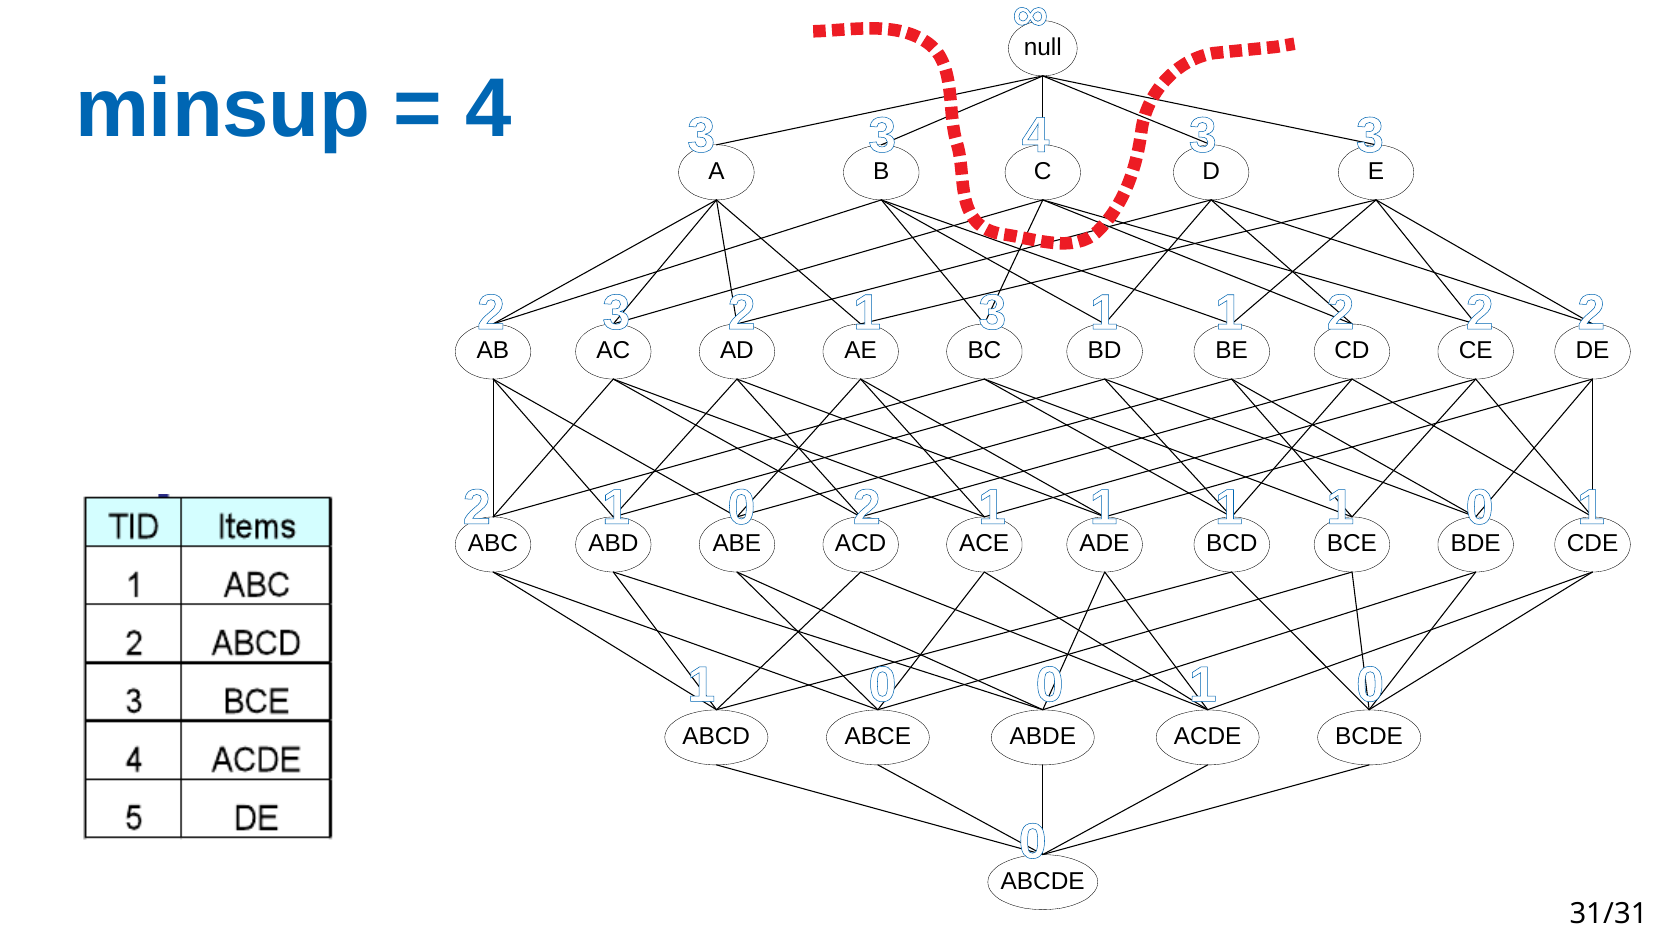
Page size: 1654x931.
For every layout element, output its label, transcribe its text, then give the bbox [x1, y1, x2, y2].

text_box 0 [1003, 805, 1097, 877]
text_box 2 1 0 2 1 1 1 1 0 1 [448, 471, 1647, 598]
text_box 3 3 4 3 3 [672, 99, 1472, 226]
picture [82, 494, 337, 843]
picture [453, 18, 1633, 276]
picture [453, 598, 1633, 911]
text_box 2 3 2 1 3 1 1 2 2 2 [448, 276, 1641, 403]
text_box ∞ [997, 0, 1056, 49]
text_box minsup = 4 [60, 53, 619, 185]
text_box 1 0 0 1 0 [672, 648, 1451, 775]
picture [453, 403, 1633, 471]
